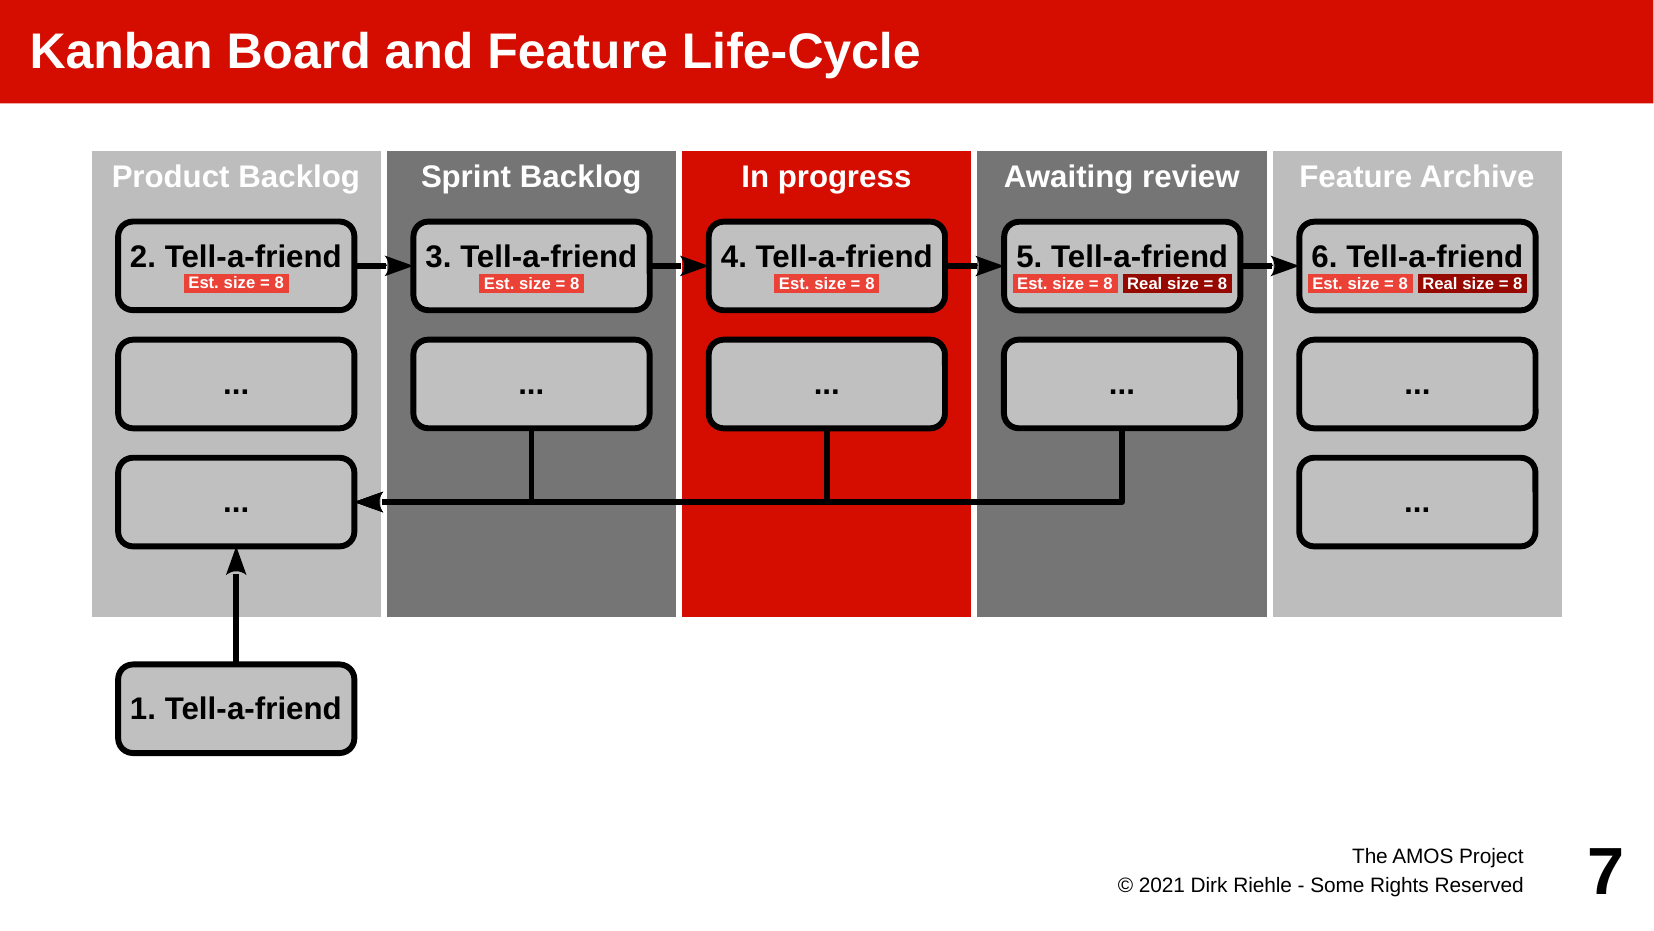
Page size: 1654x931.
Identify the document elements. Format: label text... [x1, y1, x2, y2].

text_box ... [413, 339, 650, 429]
text_box 3. Tell-a-friend Est. size = 8 [413, 221, 650, 311]
text_box ... [1299, 457, 1536, 547]
text_box ... [708, 339, 946, 429]
text_box 1. Tell-a-friend [118, 664, 355, 754]
text_box ... [1299, 339, 1536, 429]
text_box In progress [680, 505, 975, 621]
text_box In progress [680, 267, 975, 499]
text_box Sprint Backlog [383, 147, 680, 499]
text_box Feature Archive [1269, 147, 1565, 621]
text_box ... [1003, 339, 1241, 429]
text_box Awaiting review [975, 147, 1269, 265]
text_box 4. Tell-a-friend Est. size = 8 [708, 221, 946, 311]
text_box Product Backlog [88, 147, 383, 621]
title Kanban Board and Feature Life-Cycle [0, 0, 1654, 104]
text_box ... [118, 457, 355, 547]
text_box Awaiting review [975, 267, 1269, 621]
text_box ... [118, 339, 355, 429]
text_box 2. Tell-a-friend Est. size = 8 [118, 221, 355, 311]
text_box 5. Tell-a-friend Est. size = 8 Real size = 8 [1004, 221, 1241, 311]
text_box 6. Tell-a-friend Est. size = 8 Real size = 8 [1299, 221, 1536, 311]
text_box Sprint Backlog [383, 505, 680, 621]
text_box In progress [680, 147, 975, 265]
